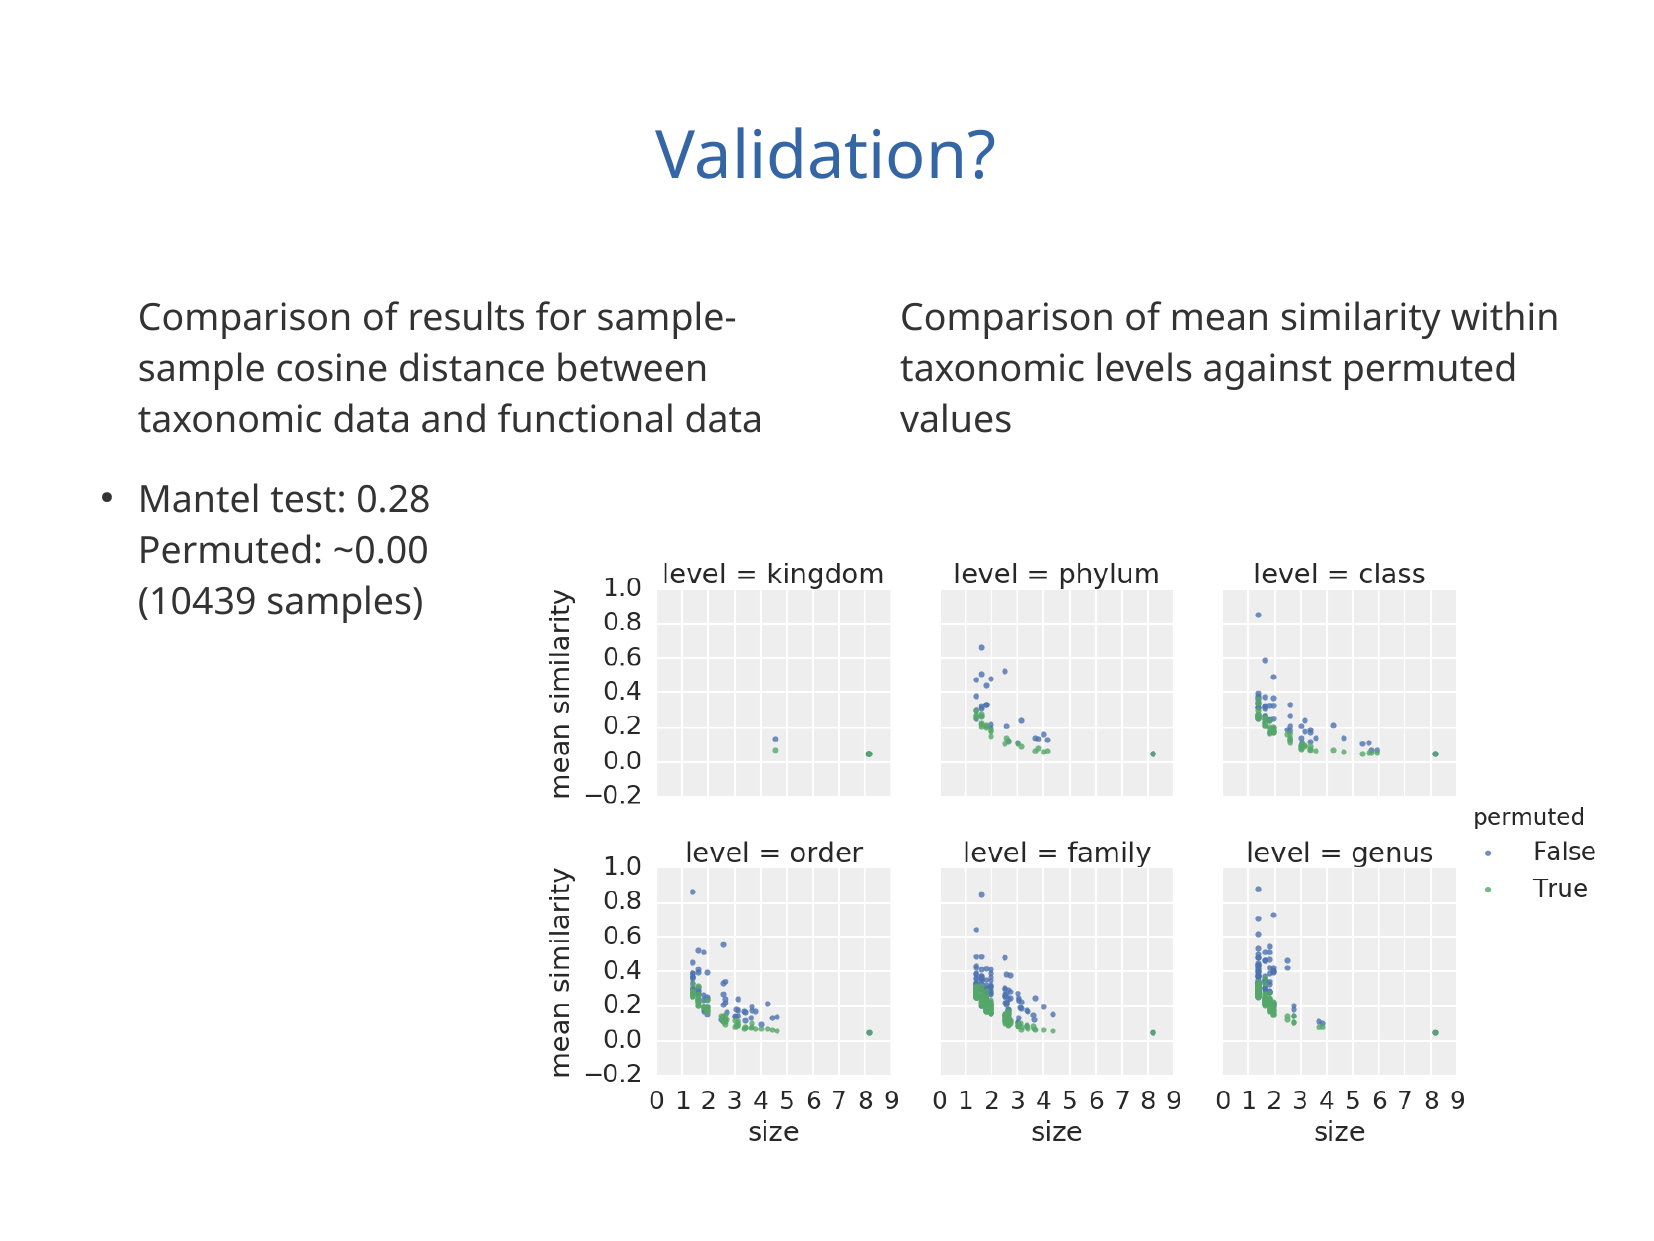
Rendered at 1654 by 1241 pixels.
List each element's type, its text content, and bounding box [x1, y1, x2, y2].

list Comparison of mean similarity within taxonomic levels against permuted values [844, 290, 1571, 553]
title Validation? [82, 49, 1571, 257]
picture [540, 553, 1618, 1156]
list Comparison of results for sample-sample cosine distance between taxonomic data and functional data Mantel test: 0.28 Permuted: ~0.00 (10439 samples) [82, 290, 809, 1010]
